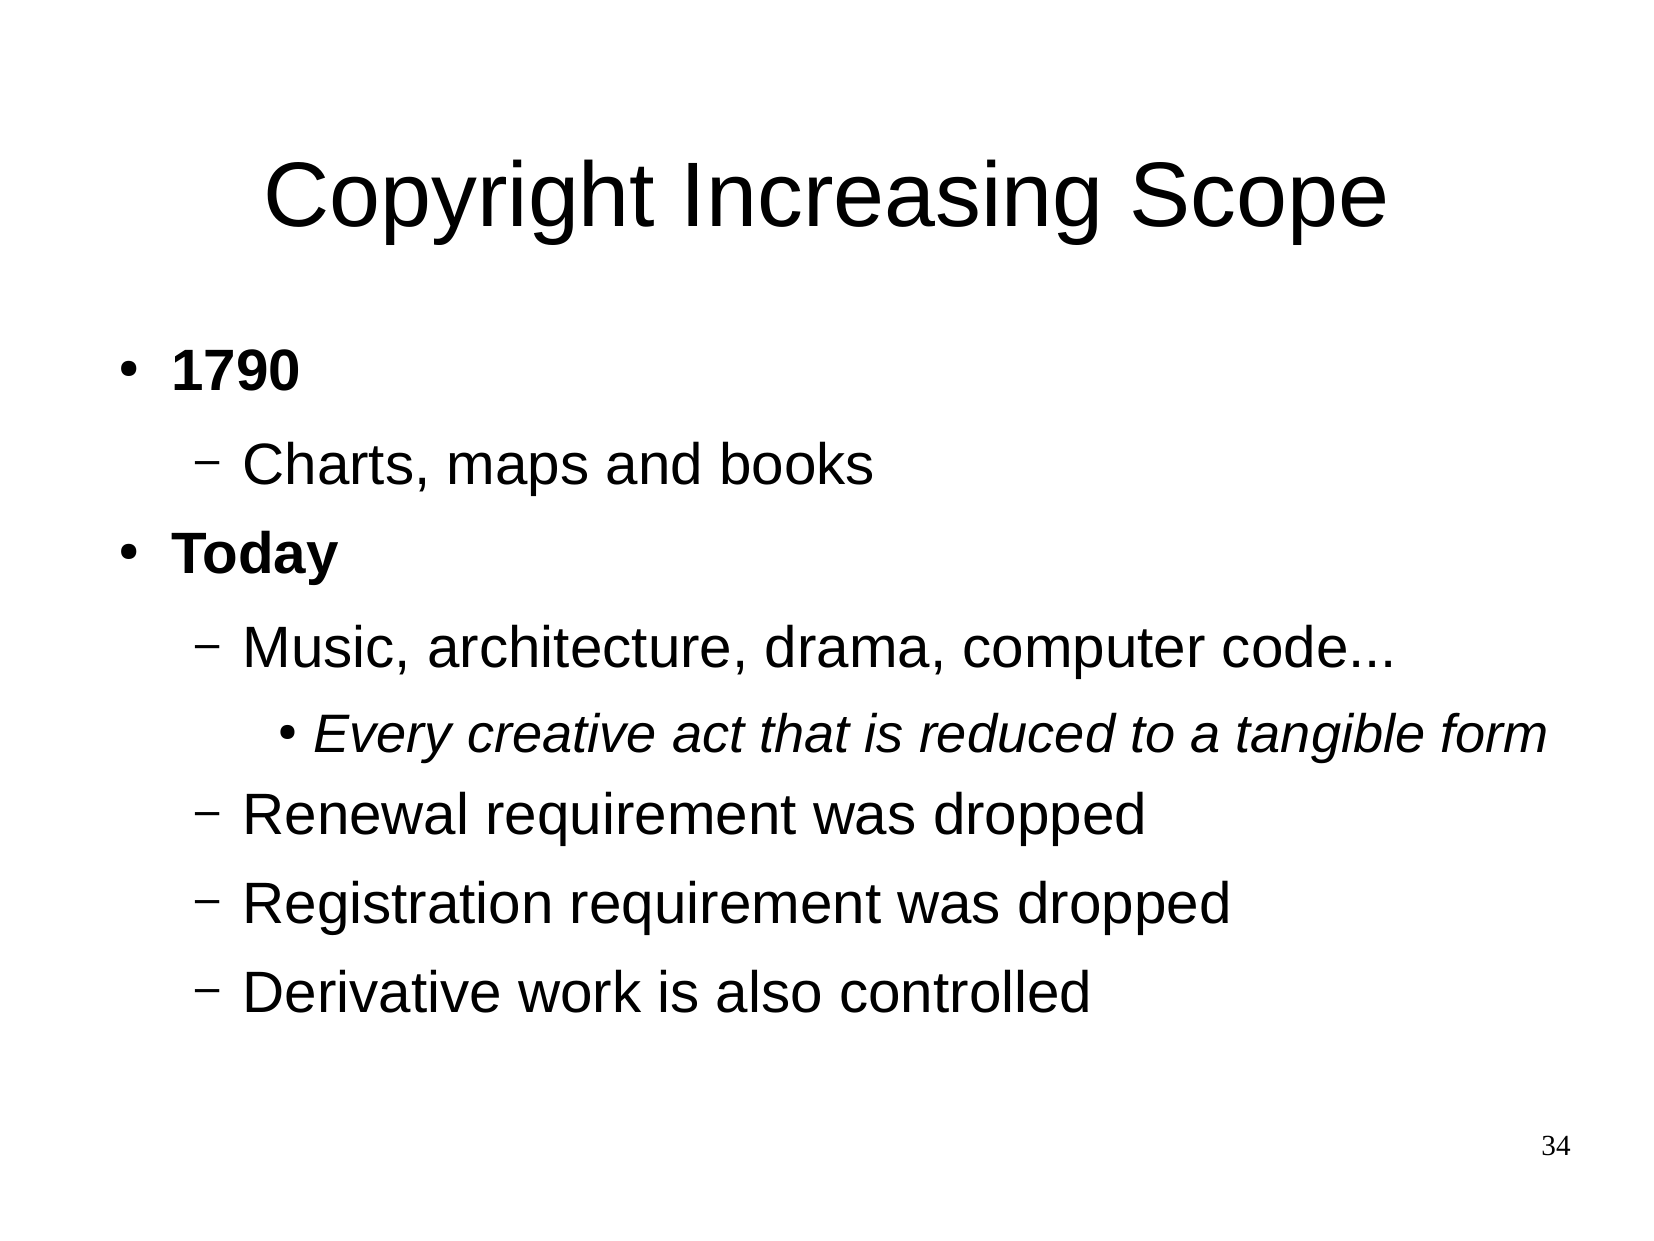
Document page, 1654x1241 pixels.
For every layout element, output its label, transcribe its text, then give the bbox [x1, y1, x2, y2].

list 1790 Charts, maps and books Today Music, architecture, drama, computer code... Every creative act that is reduced to a tangible form Renewal requirement was dropped Registration requirement was dropped Derivative work is also controlled [100, 337, 1564, 1126]
title Copyright Increasing Scope [82, 90, 1571, 298]
